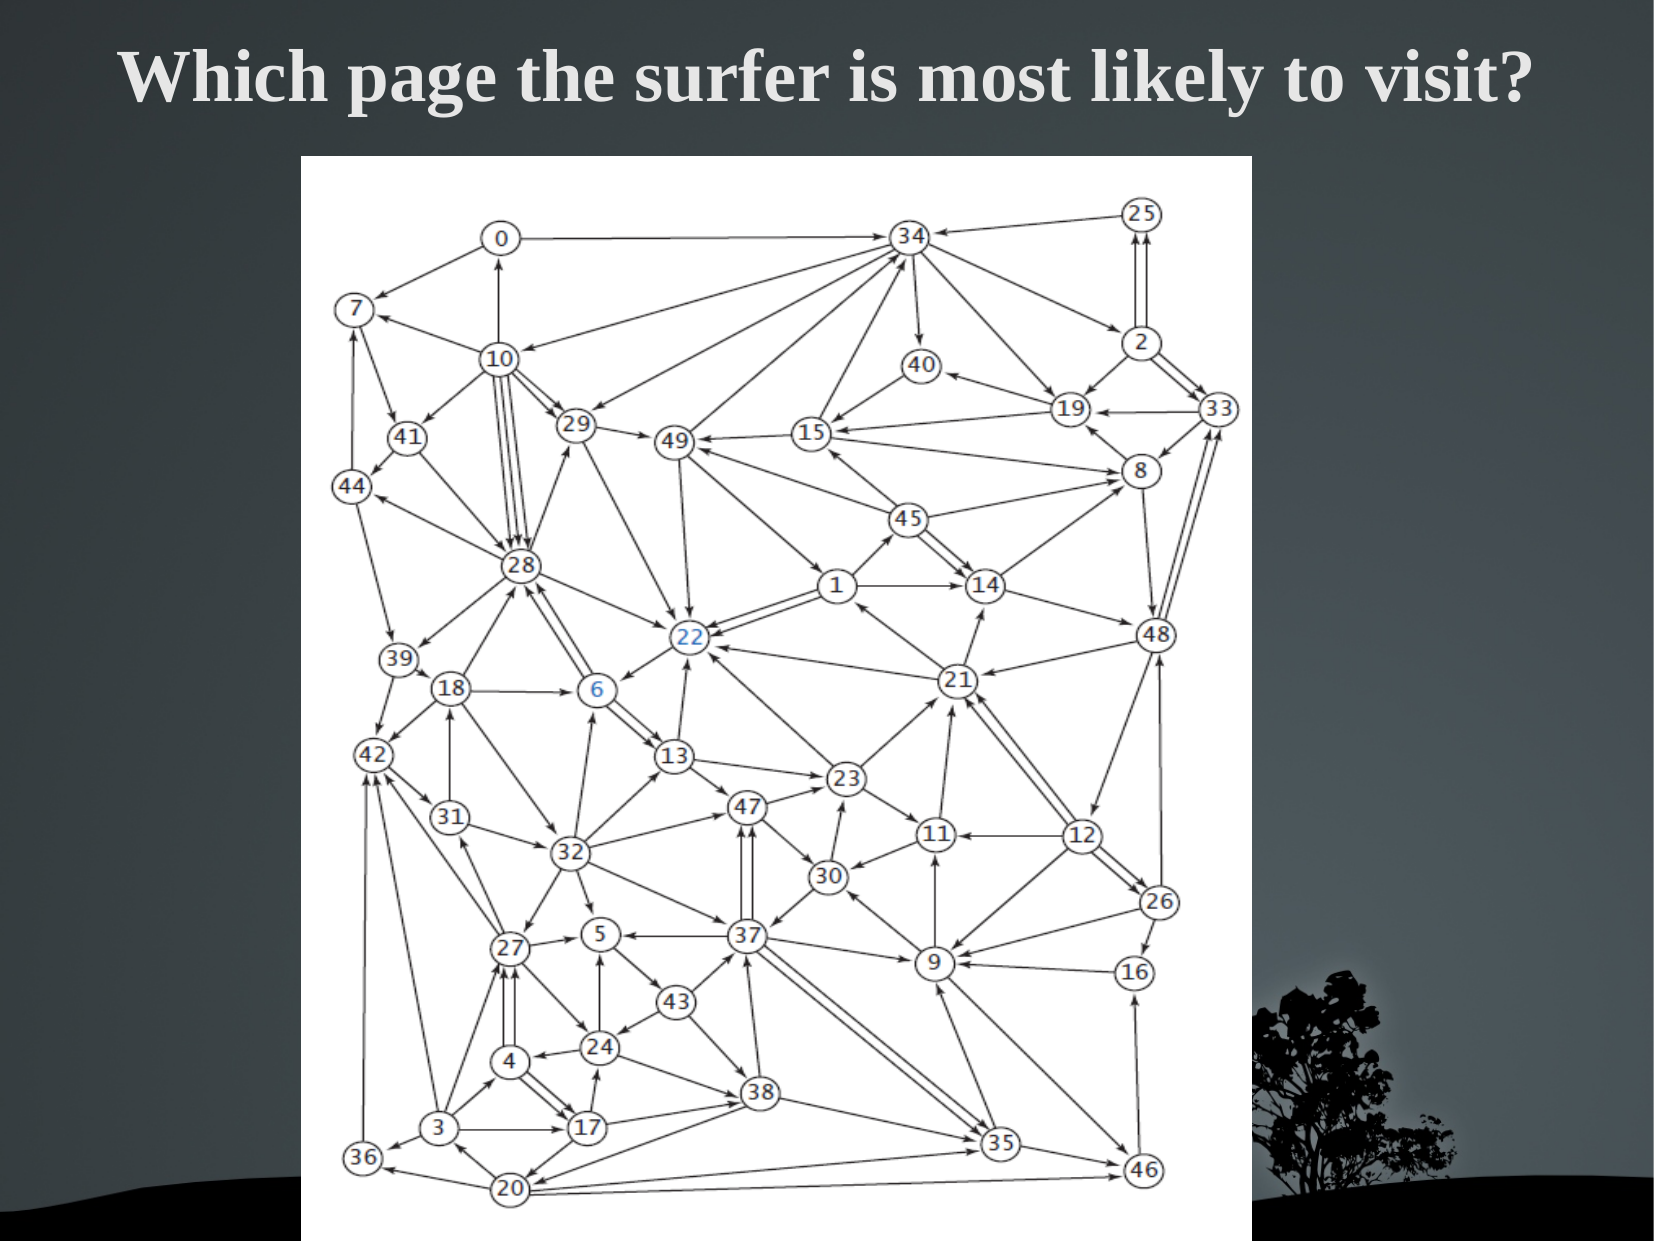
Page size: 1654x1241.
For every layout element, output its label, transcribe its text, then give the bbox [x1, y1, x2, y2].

title Which page the surfer is most likely to visit? [82, 0, 1571, 158]
picture [0, 0, 1654, 1241]
